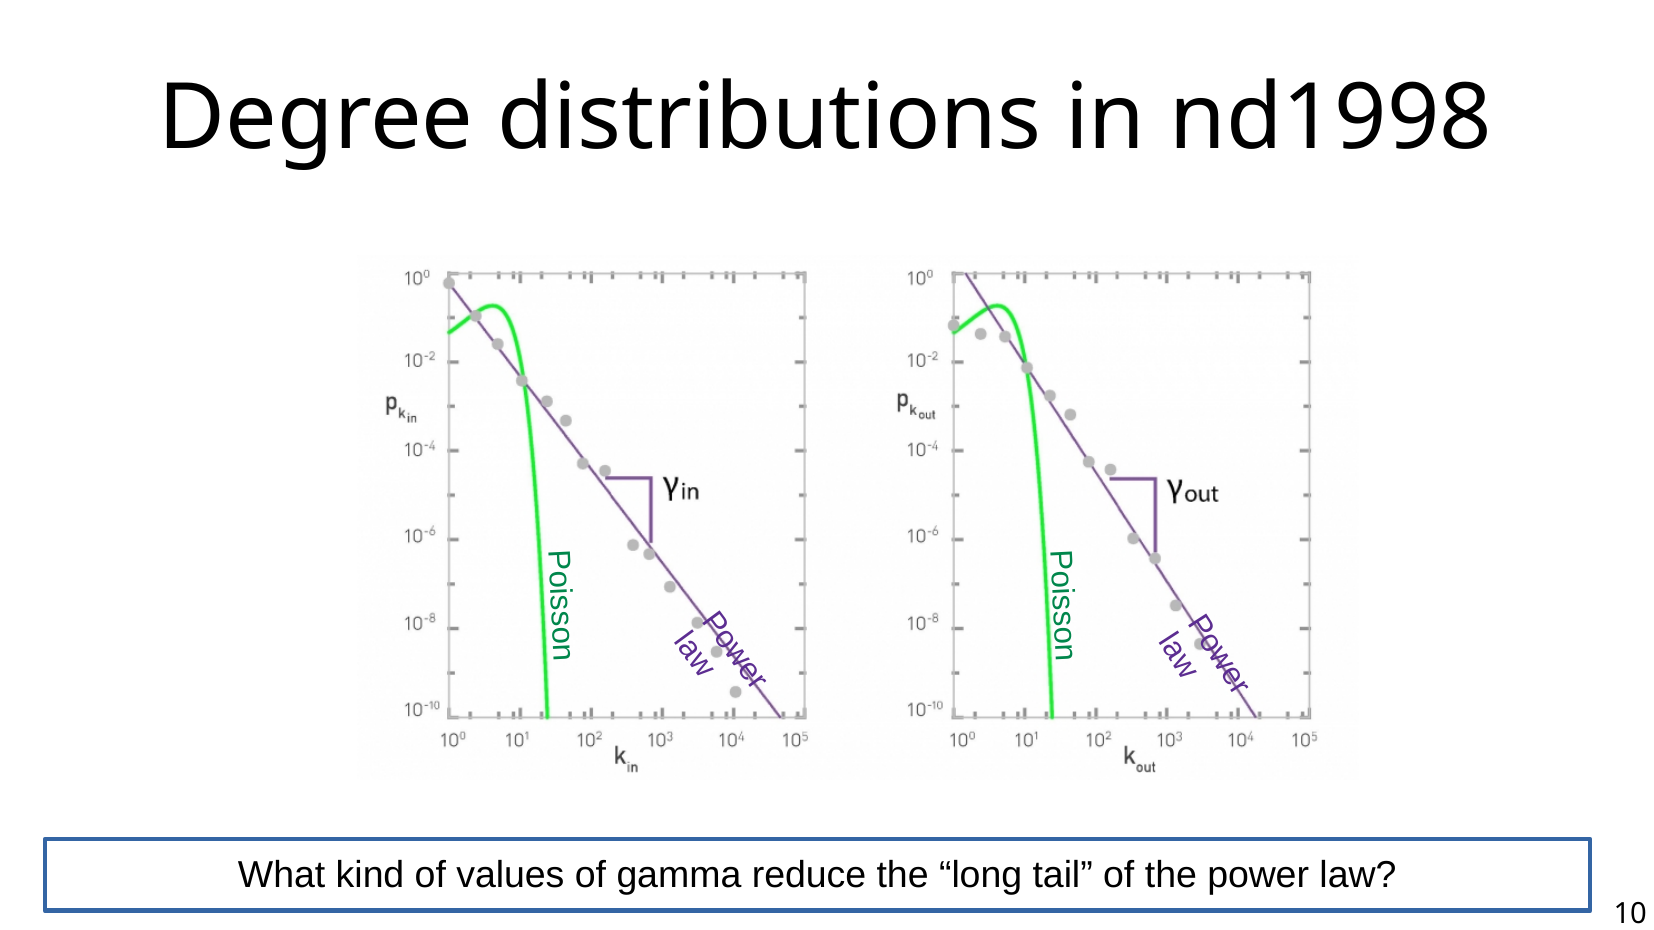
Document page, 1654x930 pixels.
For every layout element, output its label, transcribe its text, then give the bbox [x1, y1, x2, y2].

text_box Poisson [1001, 534, 1093, 693]
text_box Power law [1138, 591, 1285, 755]
text_box What kind of values of gamma reduce the “long tail” of the power law? [45, 839, 1591, 911]
picture [357, 255, 1359, 780]
text_box Power law [652, 588, 804, 751]
text_box Poisson [499, 534, 591, 693]
title Degree distributions in nd1998 [82, 1, 1571, 225]
